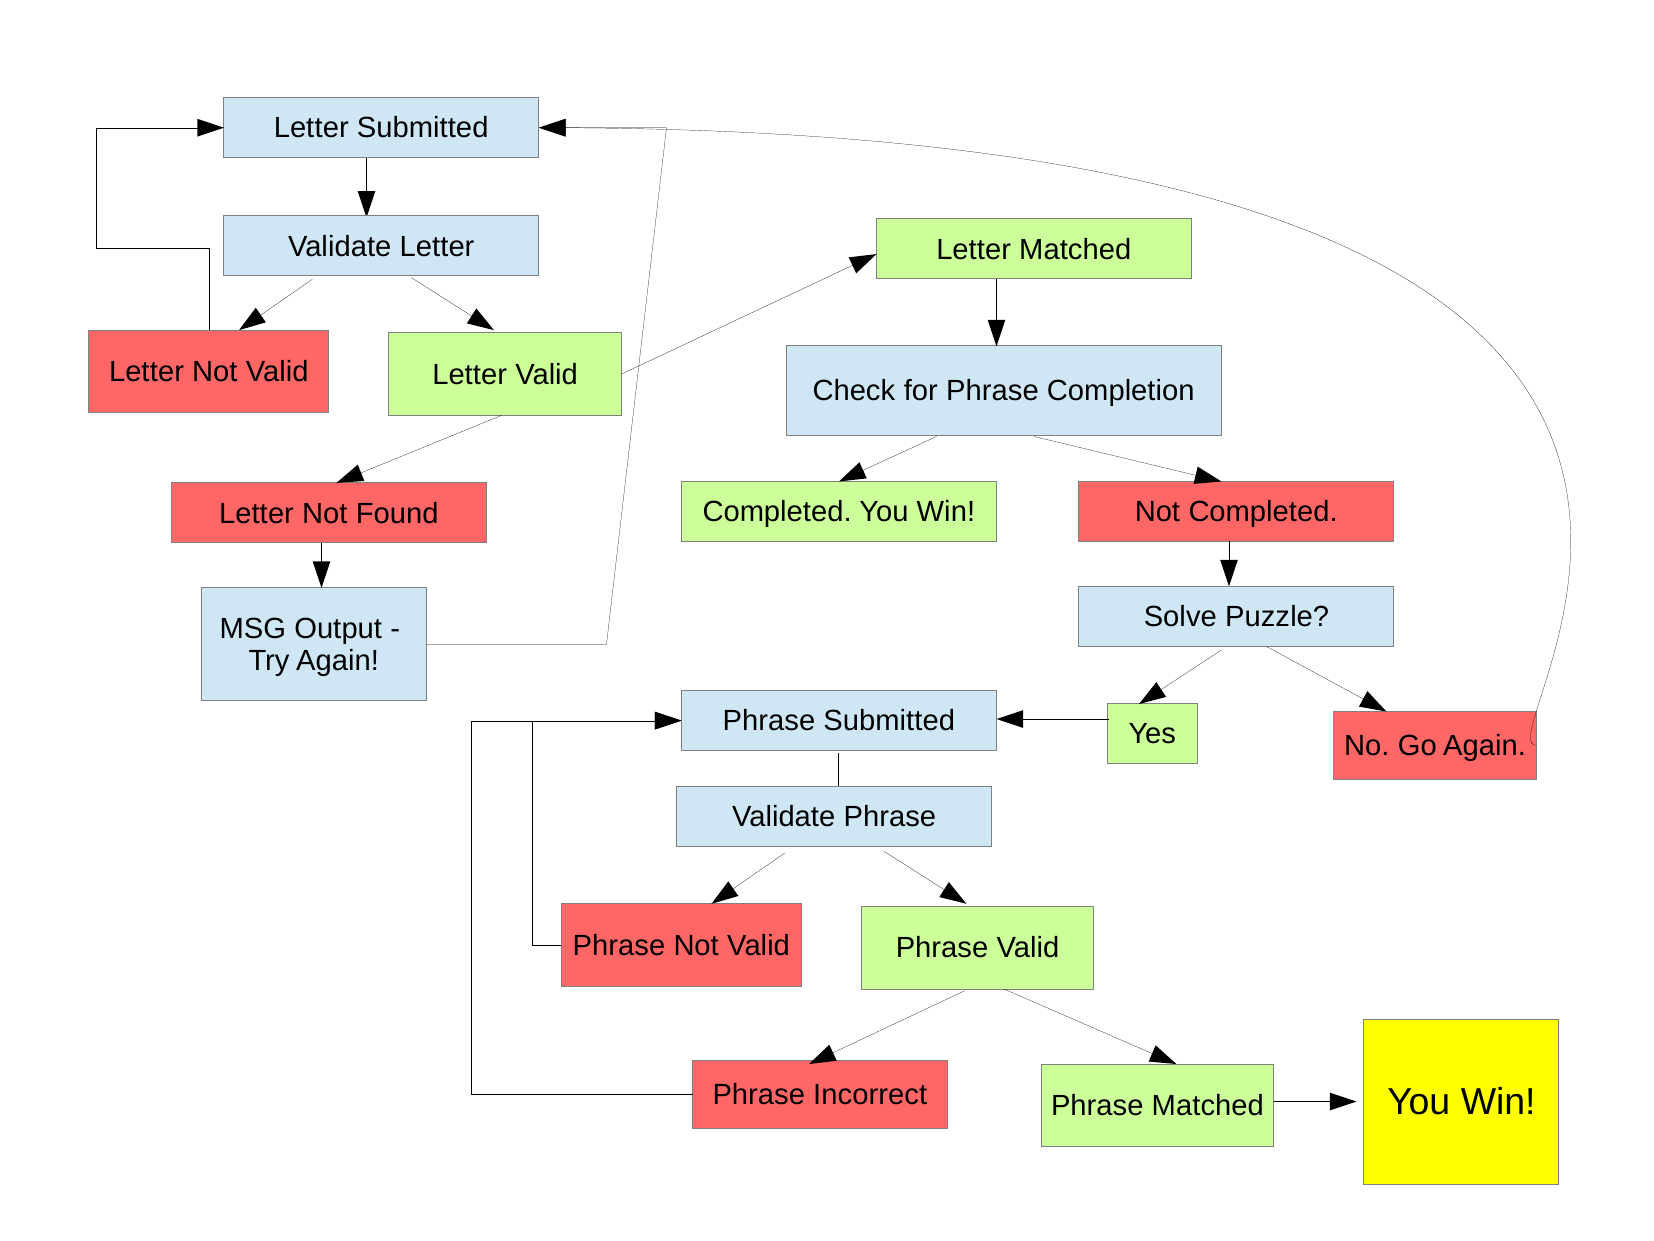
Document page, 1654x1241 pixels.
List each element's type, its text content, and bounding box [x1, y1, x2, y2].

text_box Check for Phrase Completion [786, 345, 1222, 436]
text_box Not Completed. [1078, 481, 1394, 542]
text_box Phrase Submitted [681, 690, 997, 751]
text_box Letter Submitted [223, 97, 539, 158]
text_box You Win! [1363, 1019, 1559, 1185]
text_box Letter Valid [388, 332, 622, 416]
text_box Letter Not Valid [88, 330, 329, 413]
text_box Phrase Not Valid [561, 903, 802, 987]
text_box Letter Not Found [171, 482, 487, 543]
text_box Phrase Incorrect [692, 1060, 948, 1129]
text_box Yes [1107, 703, 1198, 764]
text_box Completed. You Win! [681, 481, 997, 542]
text_box Validate Phrase [676, 786, 992, 847]
text_box Letter Matched [876, 218, 1192, 279]
text_box Validate Letter [223, 215, 539, 276]
text_box MSG Output - Try Again! [201, 587, 427, 701]
text_box Phrase Matched [1041, 1064, 1274, 1147]
text_box No. Go Again. [1333, 711, 1537, 780]
text_box Solve Puzzle? [1078, 586, 1394, 647]
text_box Phrase Valid [861, 906, 1094, 990]
